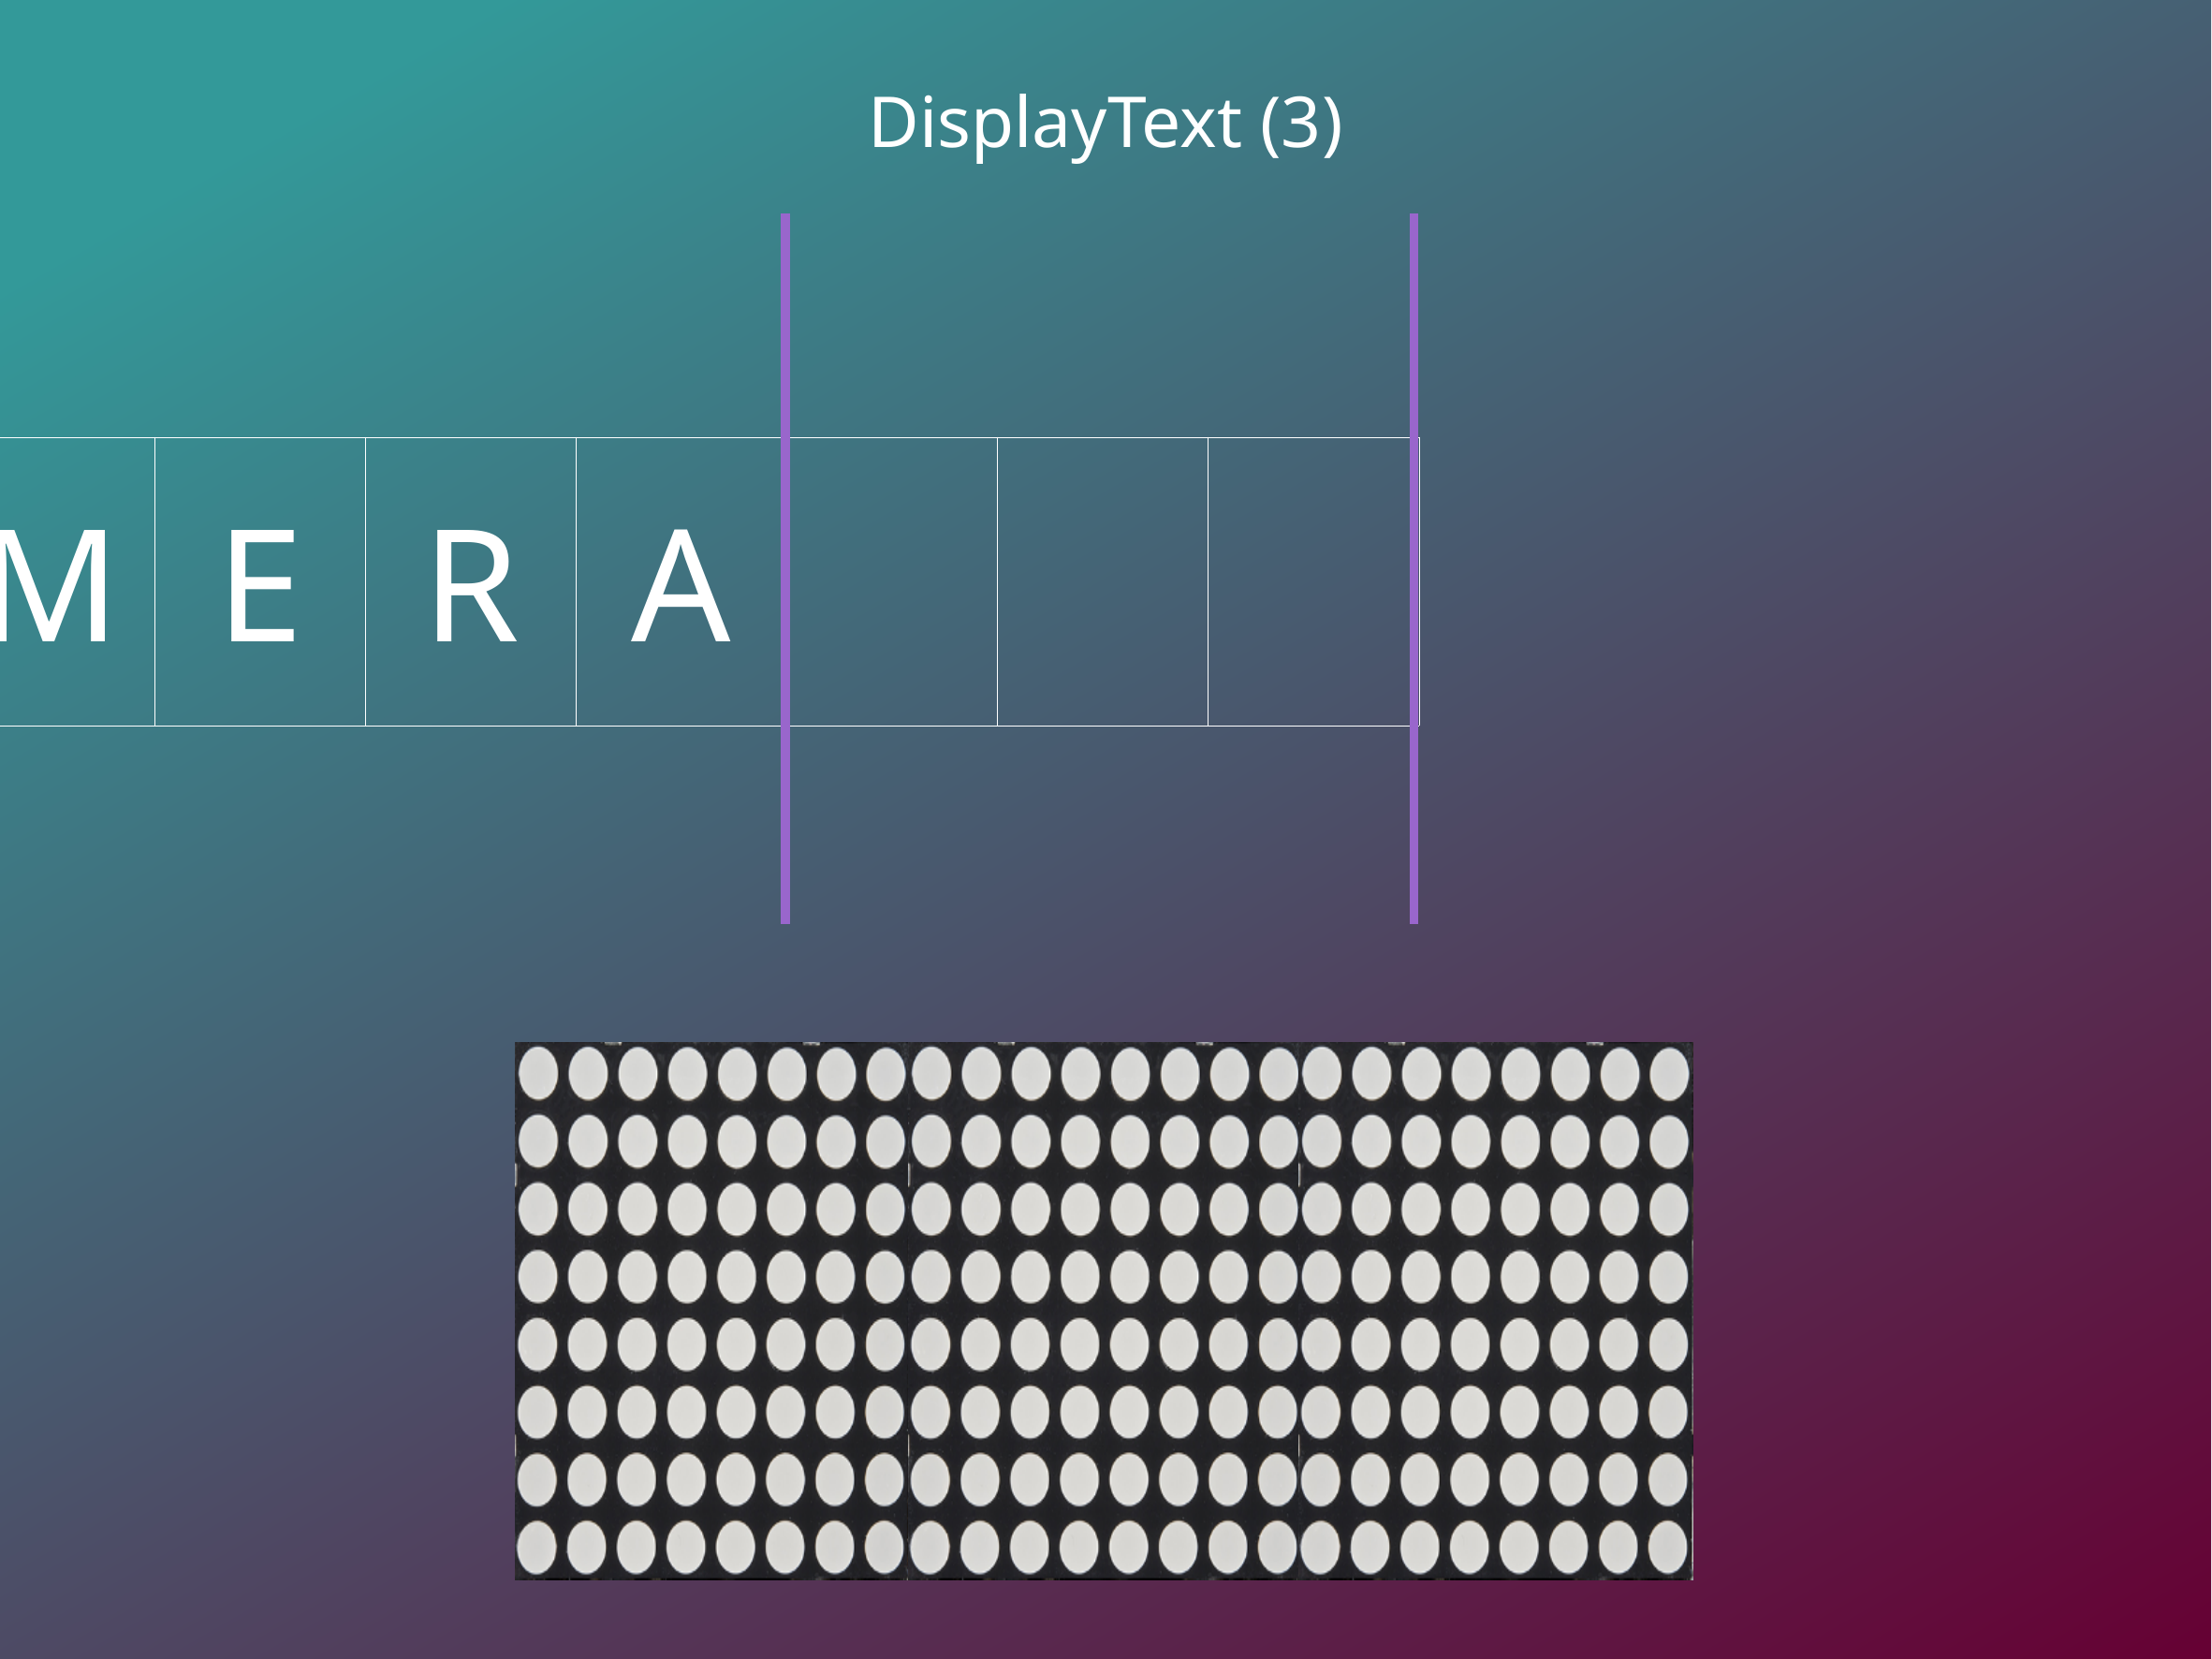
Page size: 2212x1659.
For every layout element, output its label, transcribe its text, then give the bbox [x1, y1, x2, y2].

picture [515, 1042, 1693, 1580]
table_header R [366, 438, 576, 726]
table_header [1209, 438, 1410, 726]
table_header [998, 438, 1208, 726]
table_header E [155, 438, 365, 726]
table_header [790, 438, 997, 726]
text_box DisplayText (3) [843, 66, 1368, 222]
table_header A [577, 438, 781, 726]
table_header M [0, 438, 154, 726]
